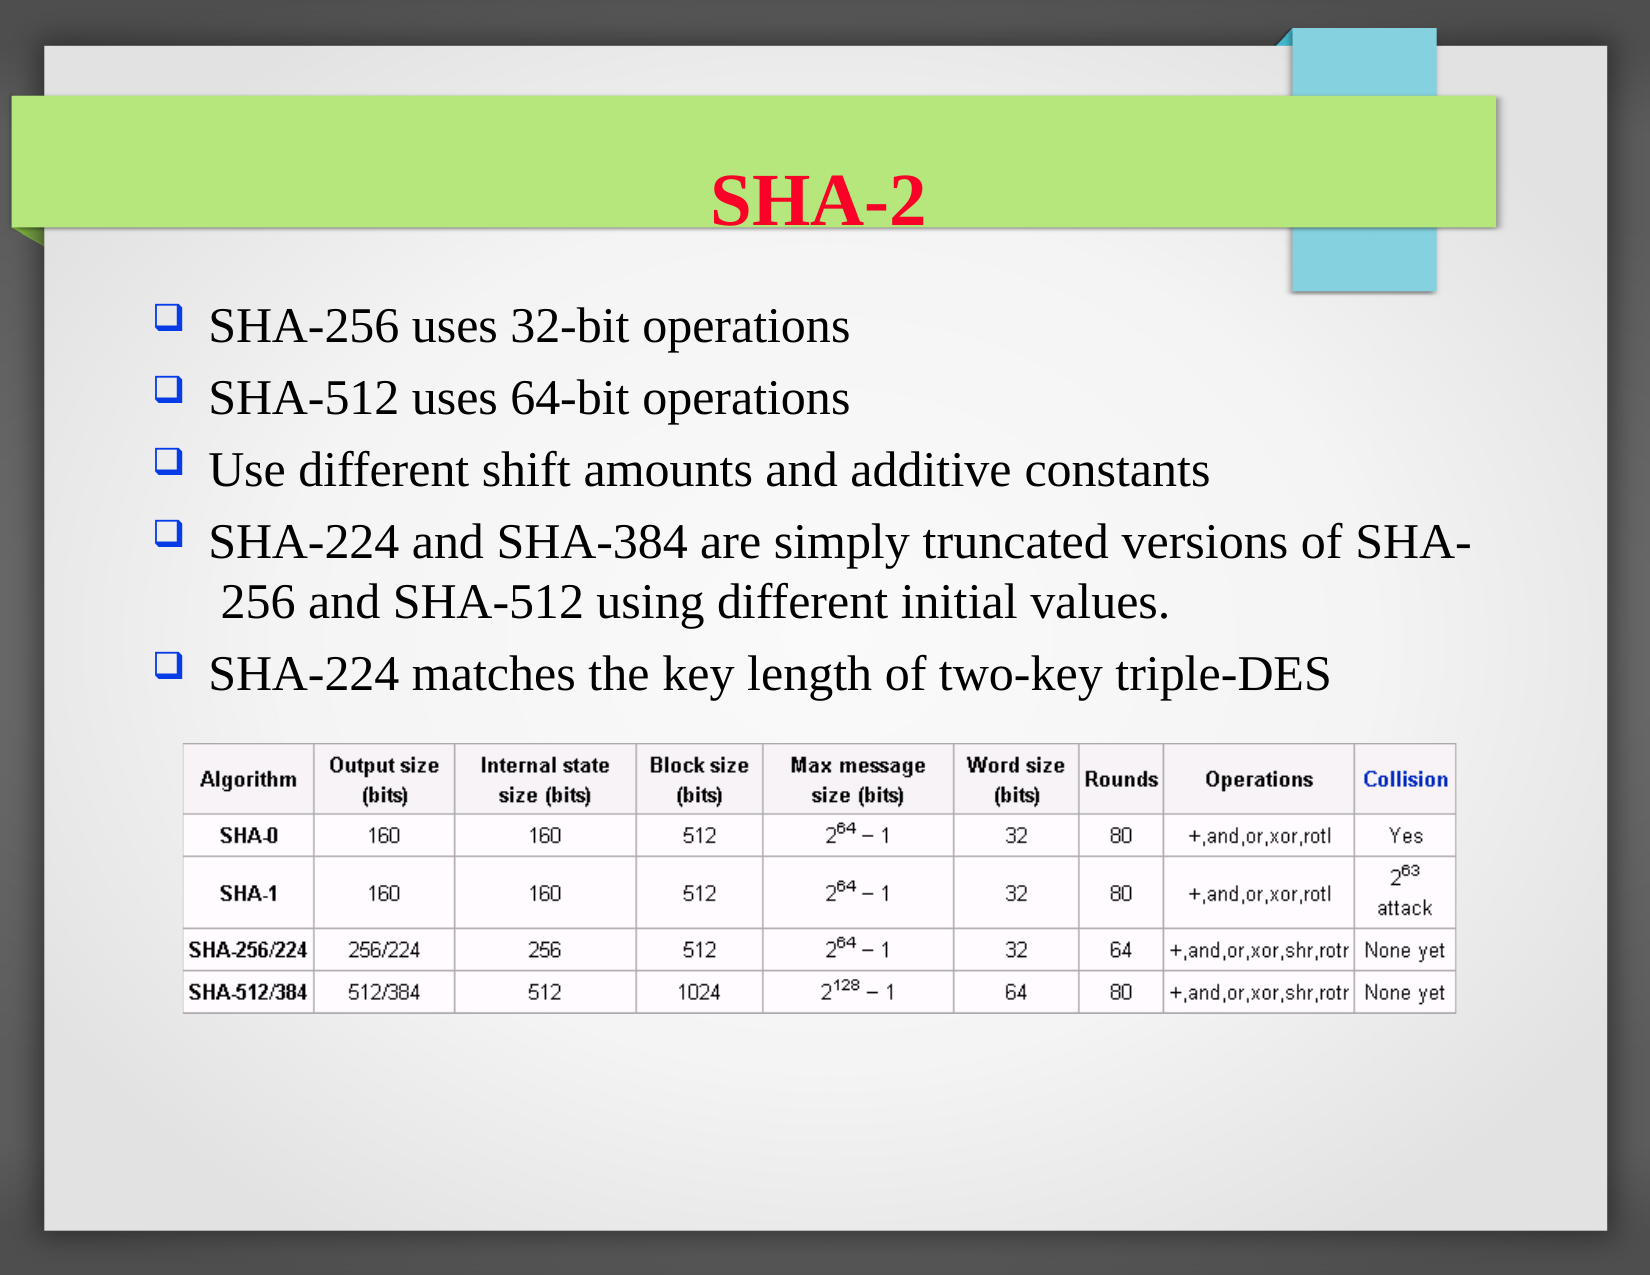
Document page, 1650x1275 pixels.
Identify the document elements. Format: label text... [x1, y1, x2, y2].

text_box SHA-256 uses 32-bit operations SHA-512 uses 64-bit operations Use different shift amounts and additive constants SHA-224 and SHA-384 are simply truncated versions of SHA- 256 and SHA-512 using different initial values. SHA-224 matches the key length of two-key triple-DES [150, 279, 1475, 701]
title SHA-2 [708, 148, 930, 279]
picture [0, 0, 1650, 1275]
text_box [182, 743, 1457, 1014]
